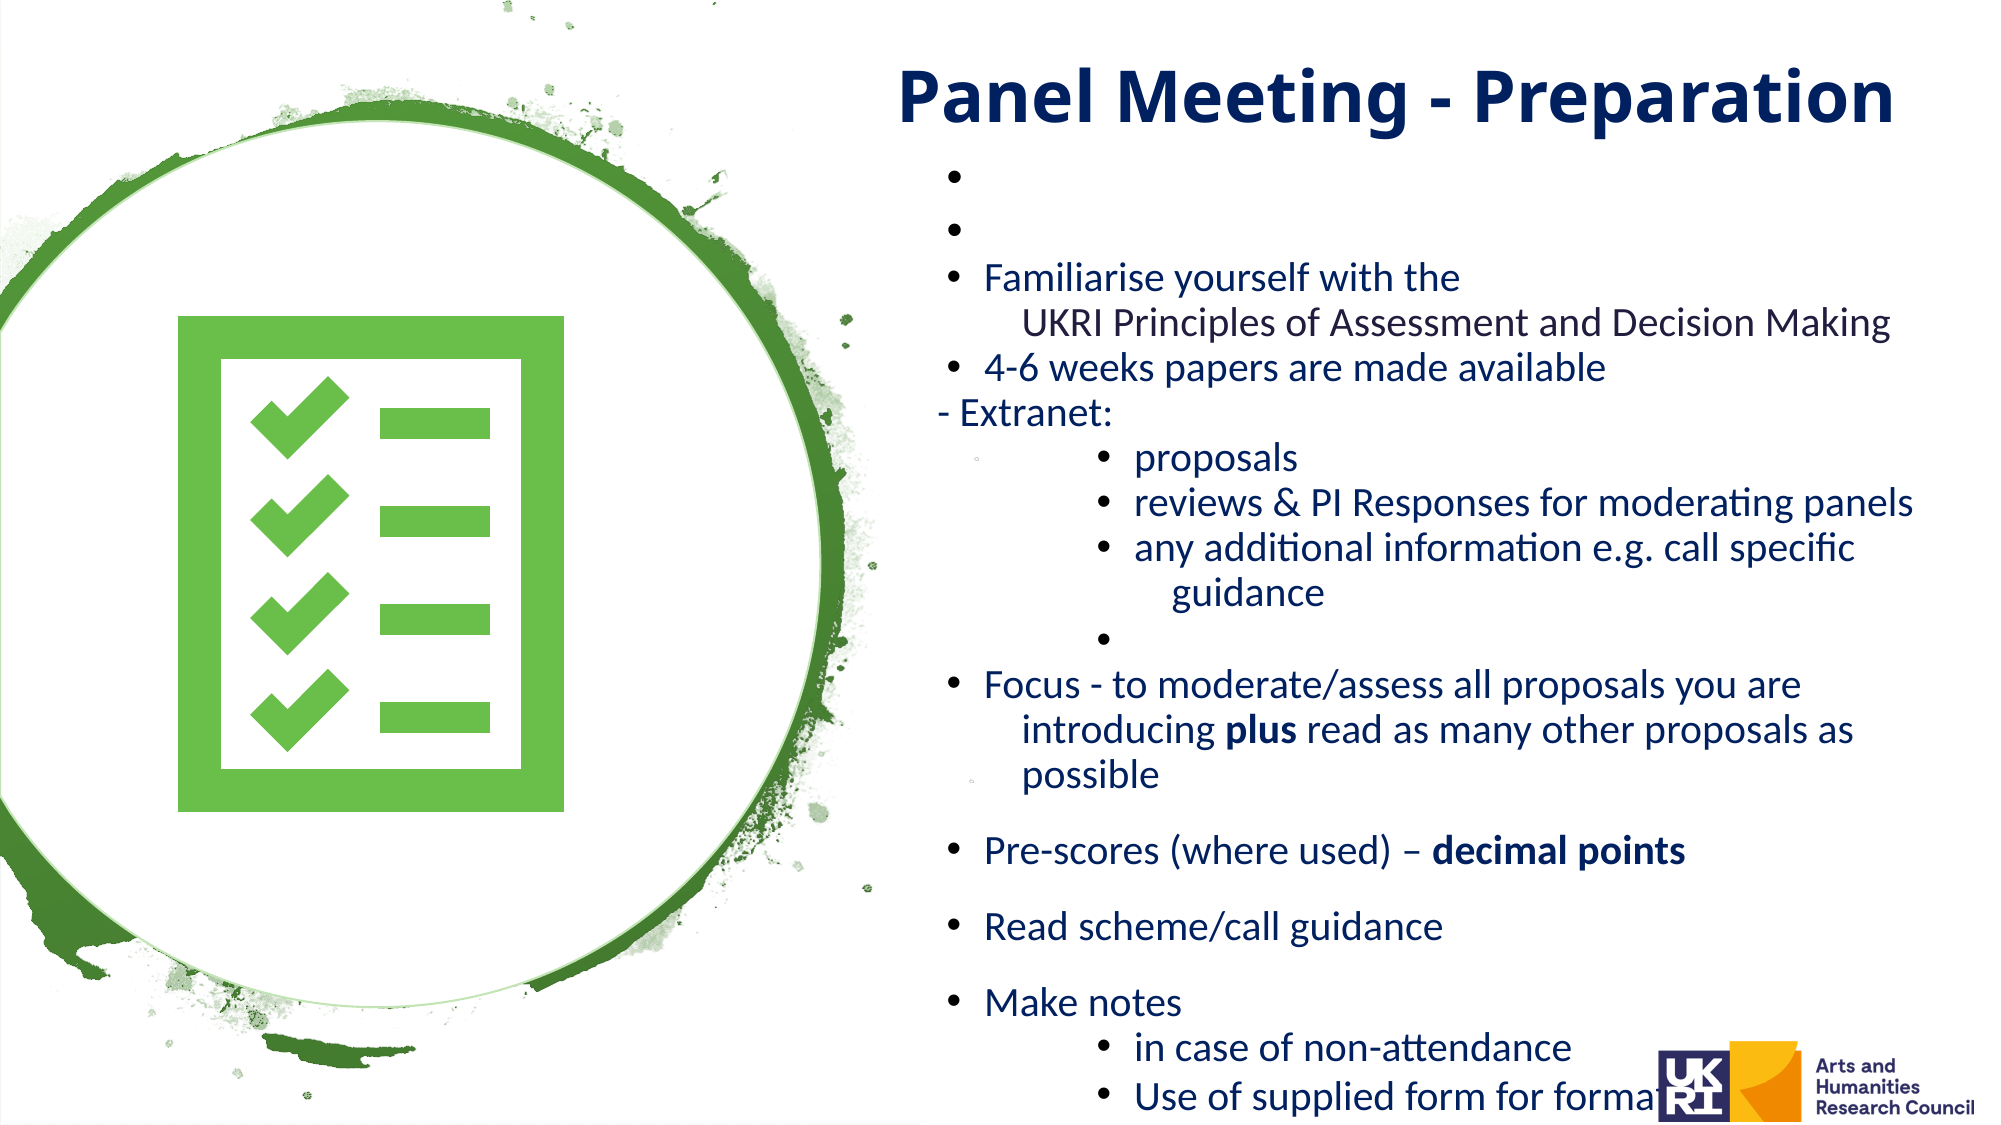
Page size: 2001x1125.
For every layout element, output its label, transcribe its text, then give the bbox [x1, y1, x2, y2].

picture [73, 267, 668, 862]
text_box [0, 121, 821, 1008]
text_box Panel Meeting - Preparation [881, 33, 1927, 160]
picture [0, 0, 2000, 1125]
text_box Familiarise yourself with the UKRI Principles of Assessment and Decision Making 4-6 weeks papers are made available - Extranet: proposals reviews & PI Responses for moderating panels any additional information e.g. call specific guidance Focus - to moderate/assess all proposals you are introducing plus read as many other proposals as possible Pre-scores (where used) – decimal points Read scheme/call guidance Make notes in case of non-attendance Use of supplied form for format [894, 142, 1939, 994]
